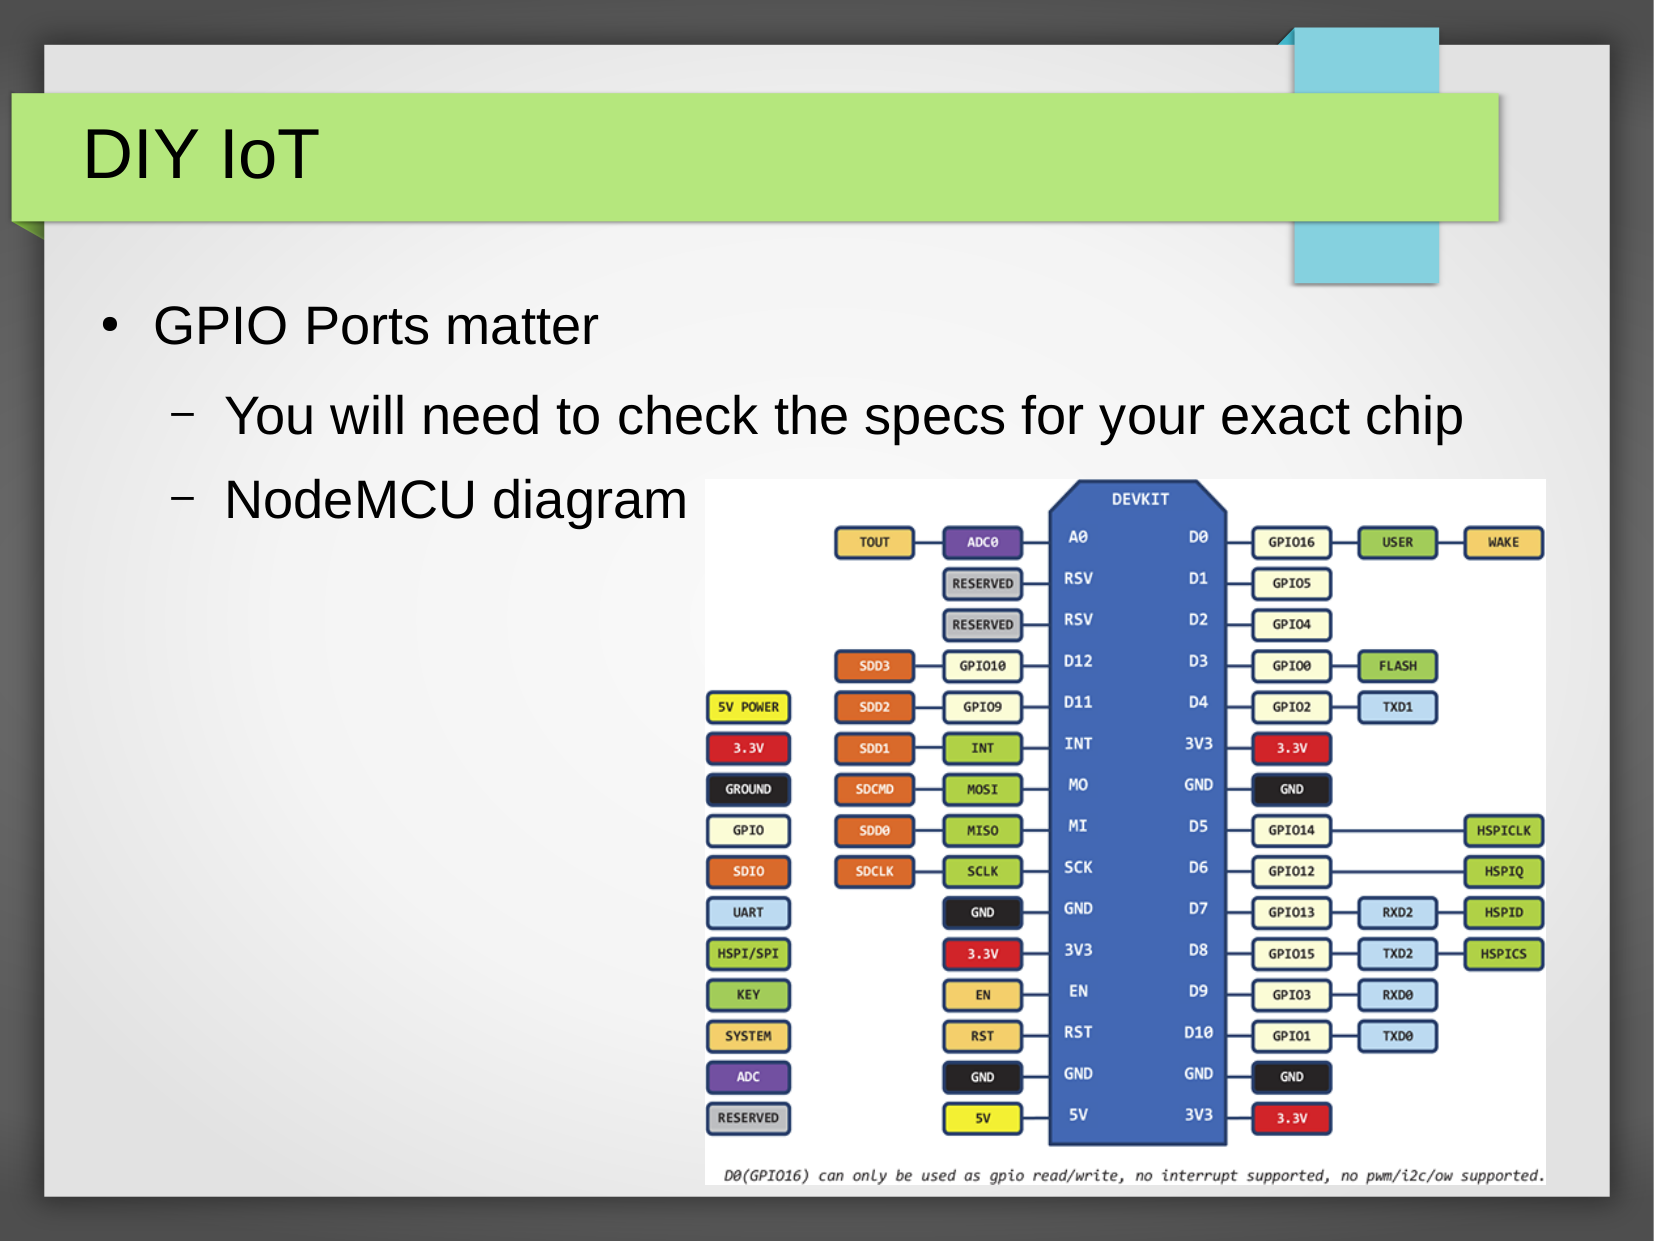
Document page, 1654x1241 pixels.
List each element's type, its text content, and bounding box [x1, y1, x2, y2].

title DIY IoT [82, 94, 1264, 213]
list GPIO Ports matter You will need to check the specs for your exact chip NodeMCU diagram [82, 295, 1571, 1156]
picture [0, 0, 1654, 1241]
